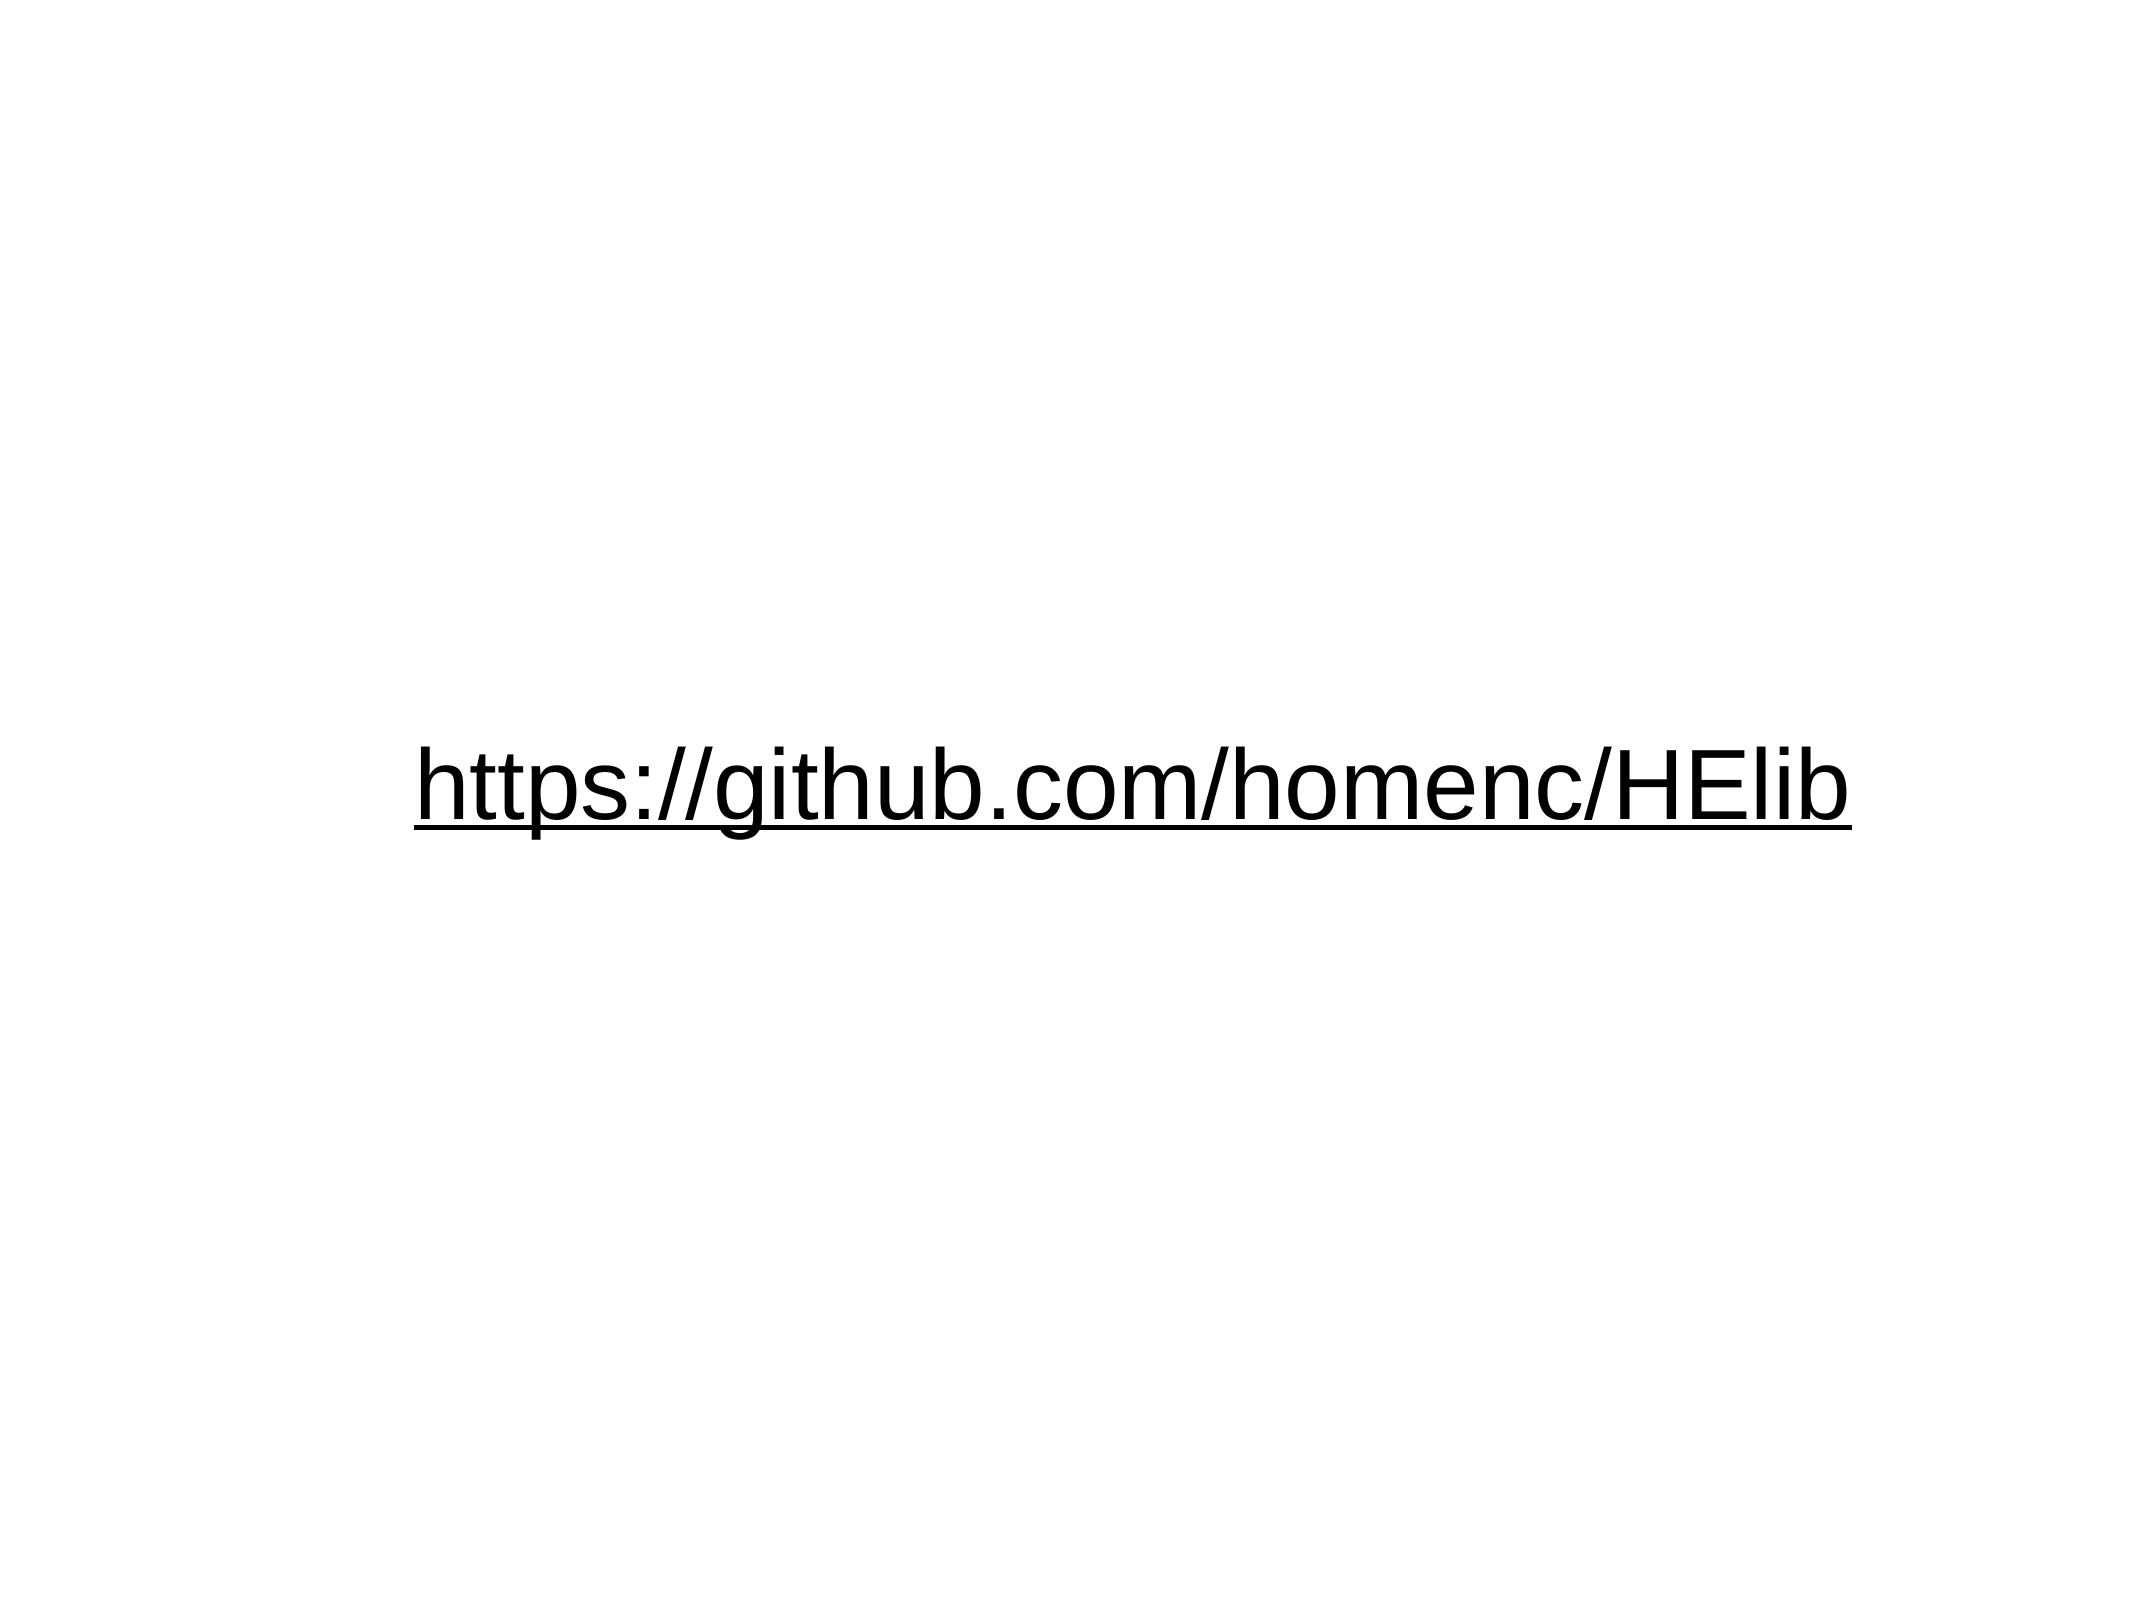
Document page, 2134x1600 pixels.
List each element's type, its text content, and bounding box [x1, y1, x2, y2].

text_box https://github.com/homenc/HElib [31, 721, 2134, 961]
